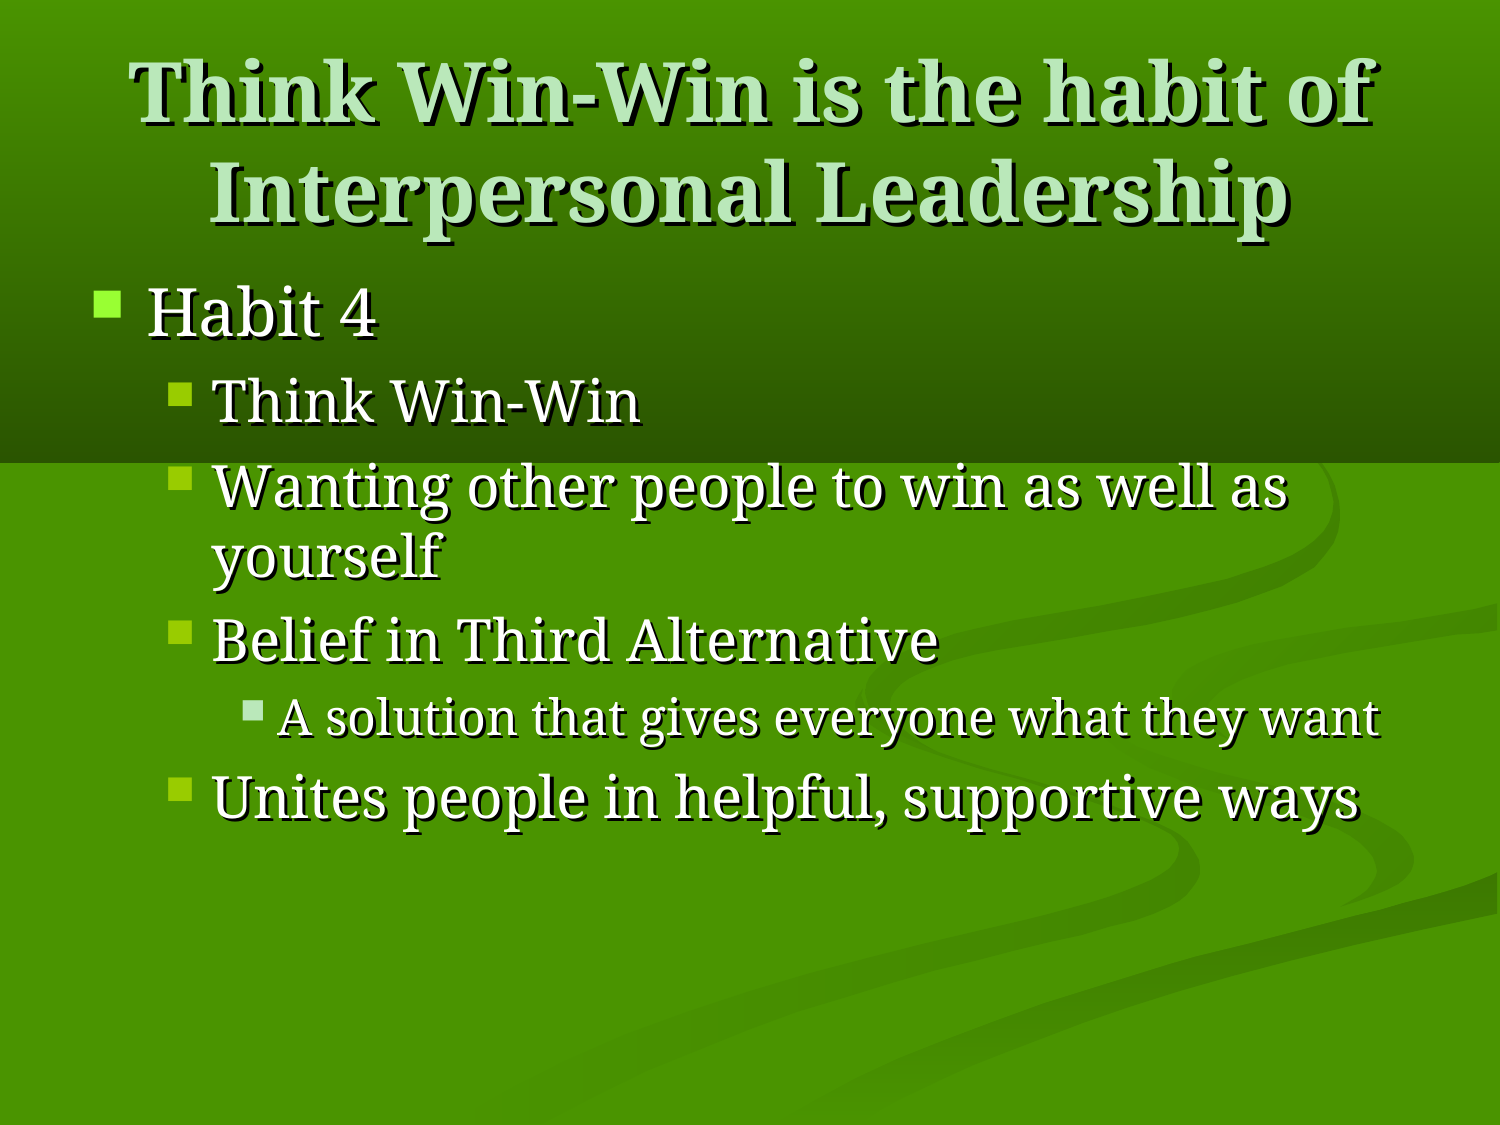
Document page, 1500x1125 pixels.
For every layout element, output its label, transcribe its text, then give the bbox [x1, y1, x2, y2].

list Habit 4 Think Win-Win Wanting other people to win as well as yourself Belief in Third Alternative A solution that gives everyone what they want Unites people in helpful, supportive ways [75, 262, 1426, 1006]
title Think Win-Win is the habit of Interpersonal Leadership [75, 31, 1426, 247]
